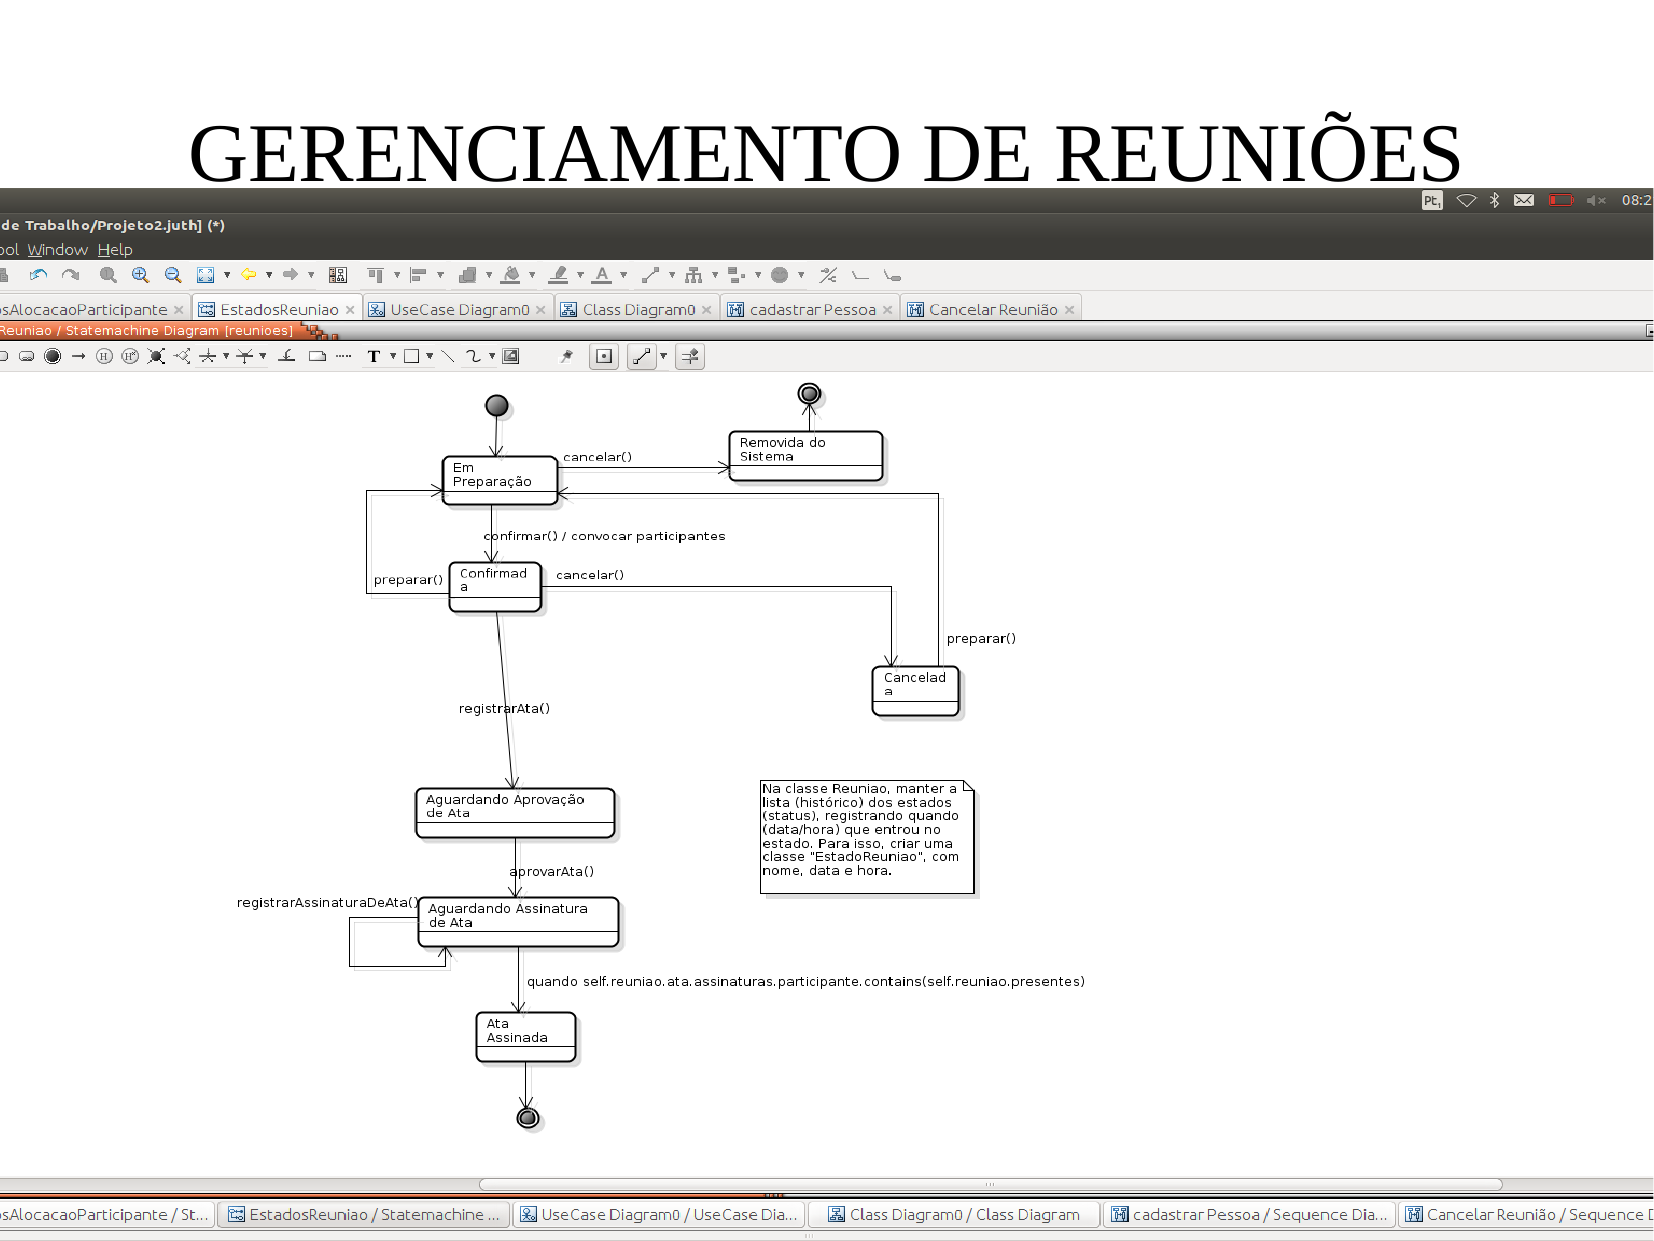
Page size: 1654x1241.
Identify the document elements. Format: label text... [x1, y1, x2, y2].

title GERENCIAMENTO DE REUNIÕES [82, 49, 1571, 188]
picture [0, 188, 1654, 1241]
